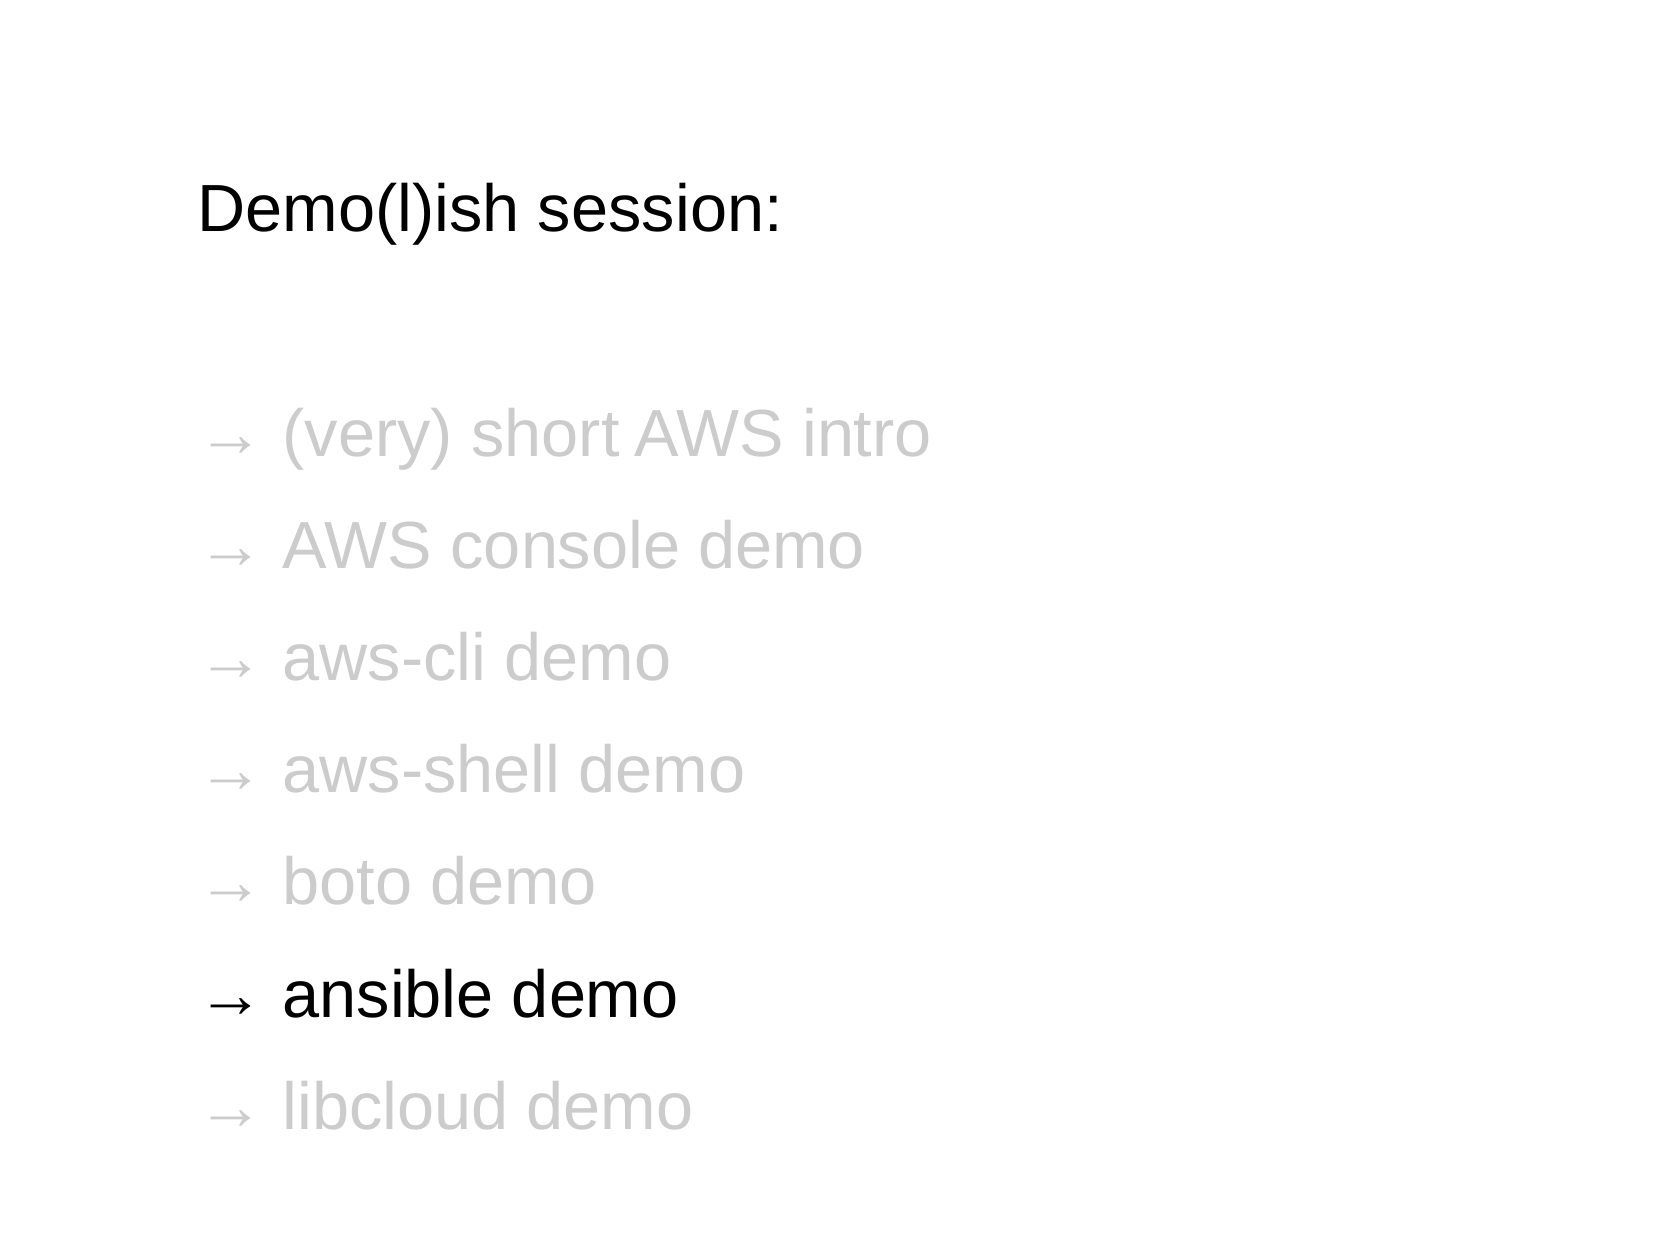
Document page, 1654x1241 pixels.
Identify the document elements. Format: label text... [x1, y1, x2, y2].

text_box Demo(l)ish session: → (very) short AWS intro → AWS console demo → aws-cli demo → aws-shell demo → boto demo → ansible demo → libcloud demo [182, 126, 1471, 1114]
